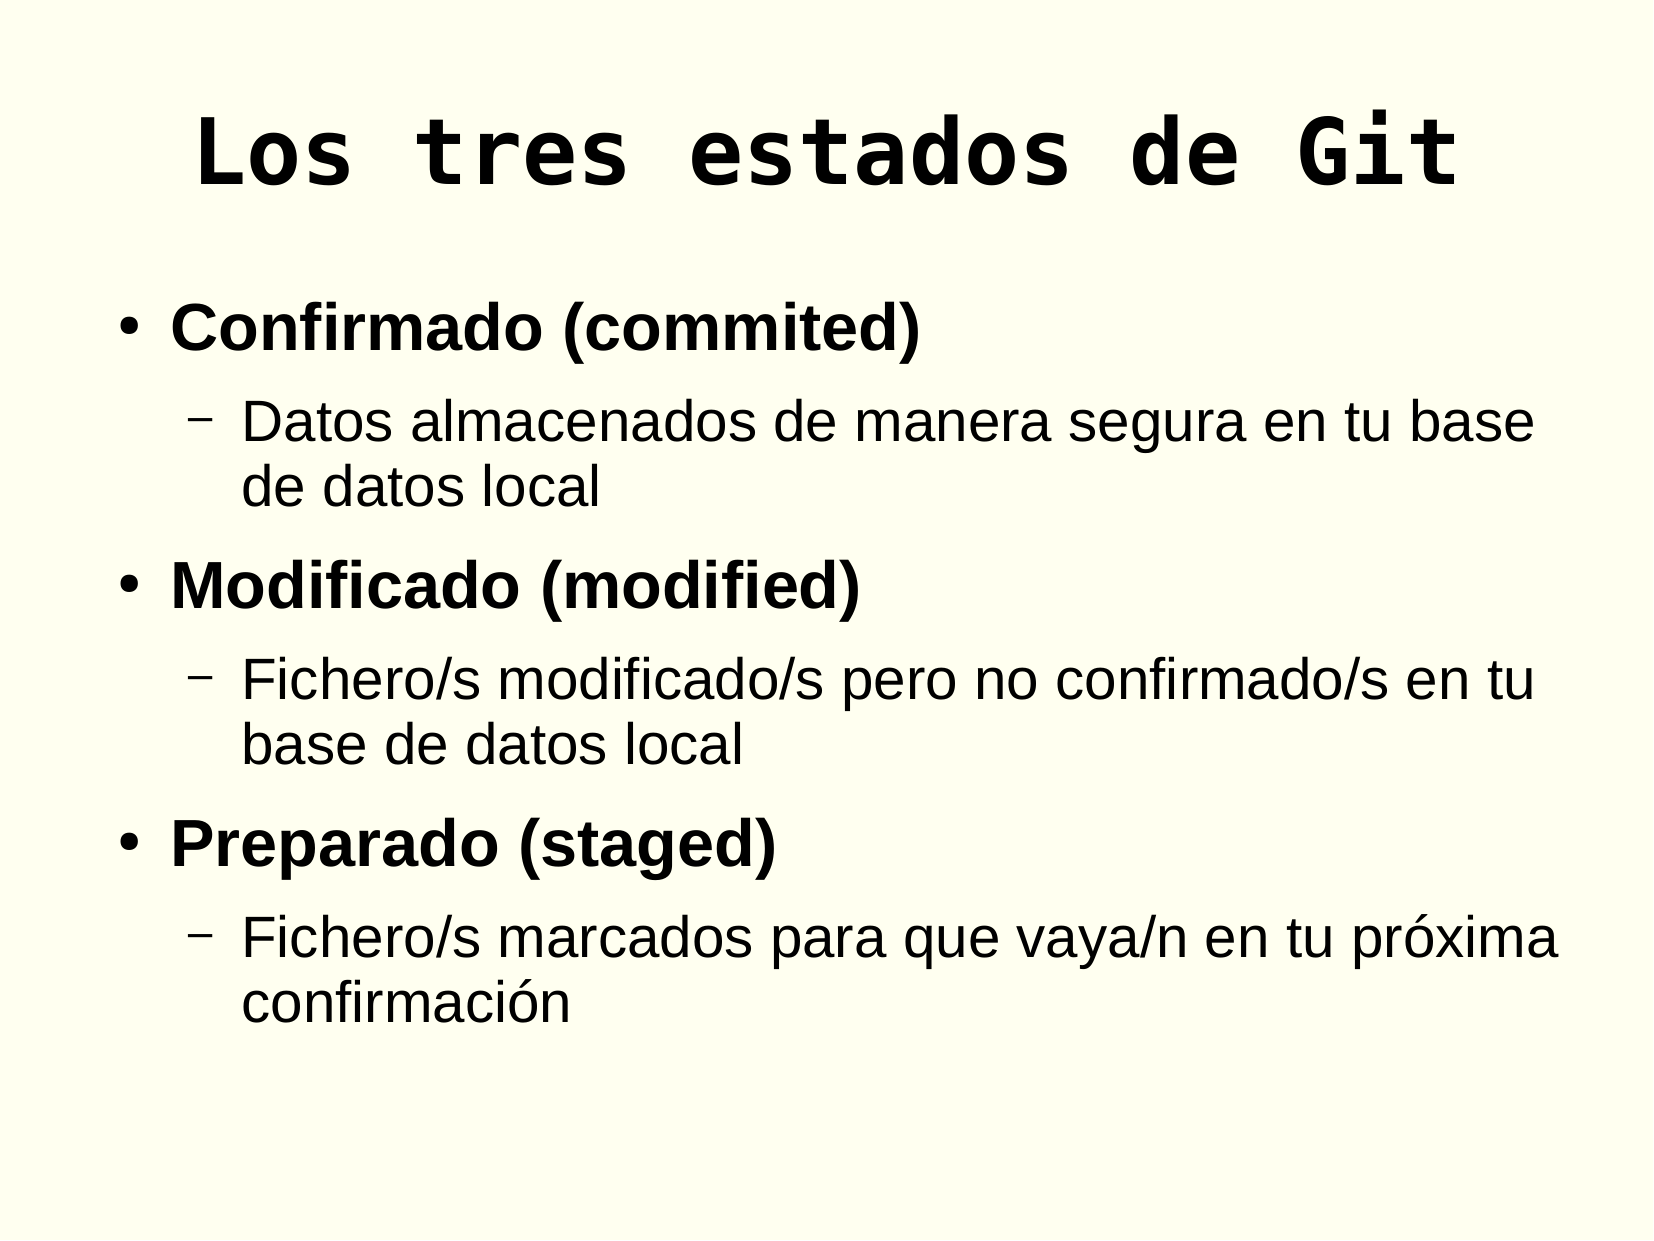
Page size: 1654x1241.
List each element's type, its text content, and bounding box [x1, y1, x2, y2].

title Los tres estados de Git [82, 49, 1571, 257]
list Confirmado (commited) Datos almacenados de manera segura en tu base de datos local Modificado (modified) Fichero/s modificado/s pero no confirmado/s en tu base de datos local Preparado (staged) Fichero/s marcados para que vaya/n en tu próxima confirmación [99, 290, 1599, 1108]
